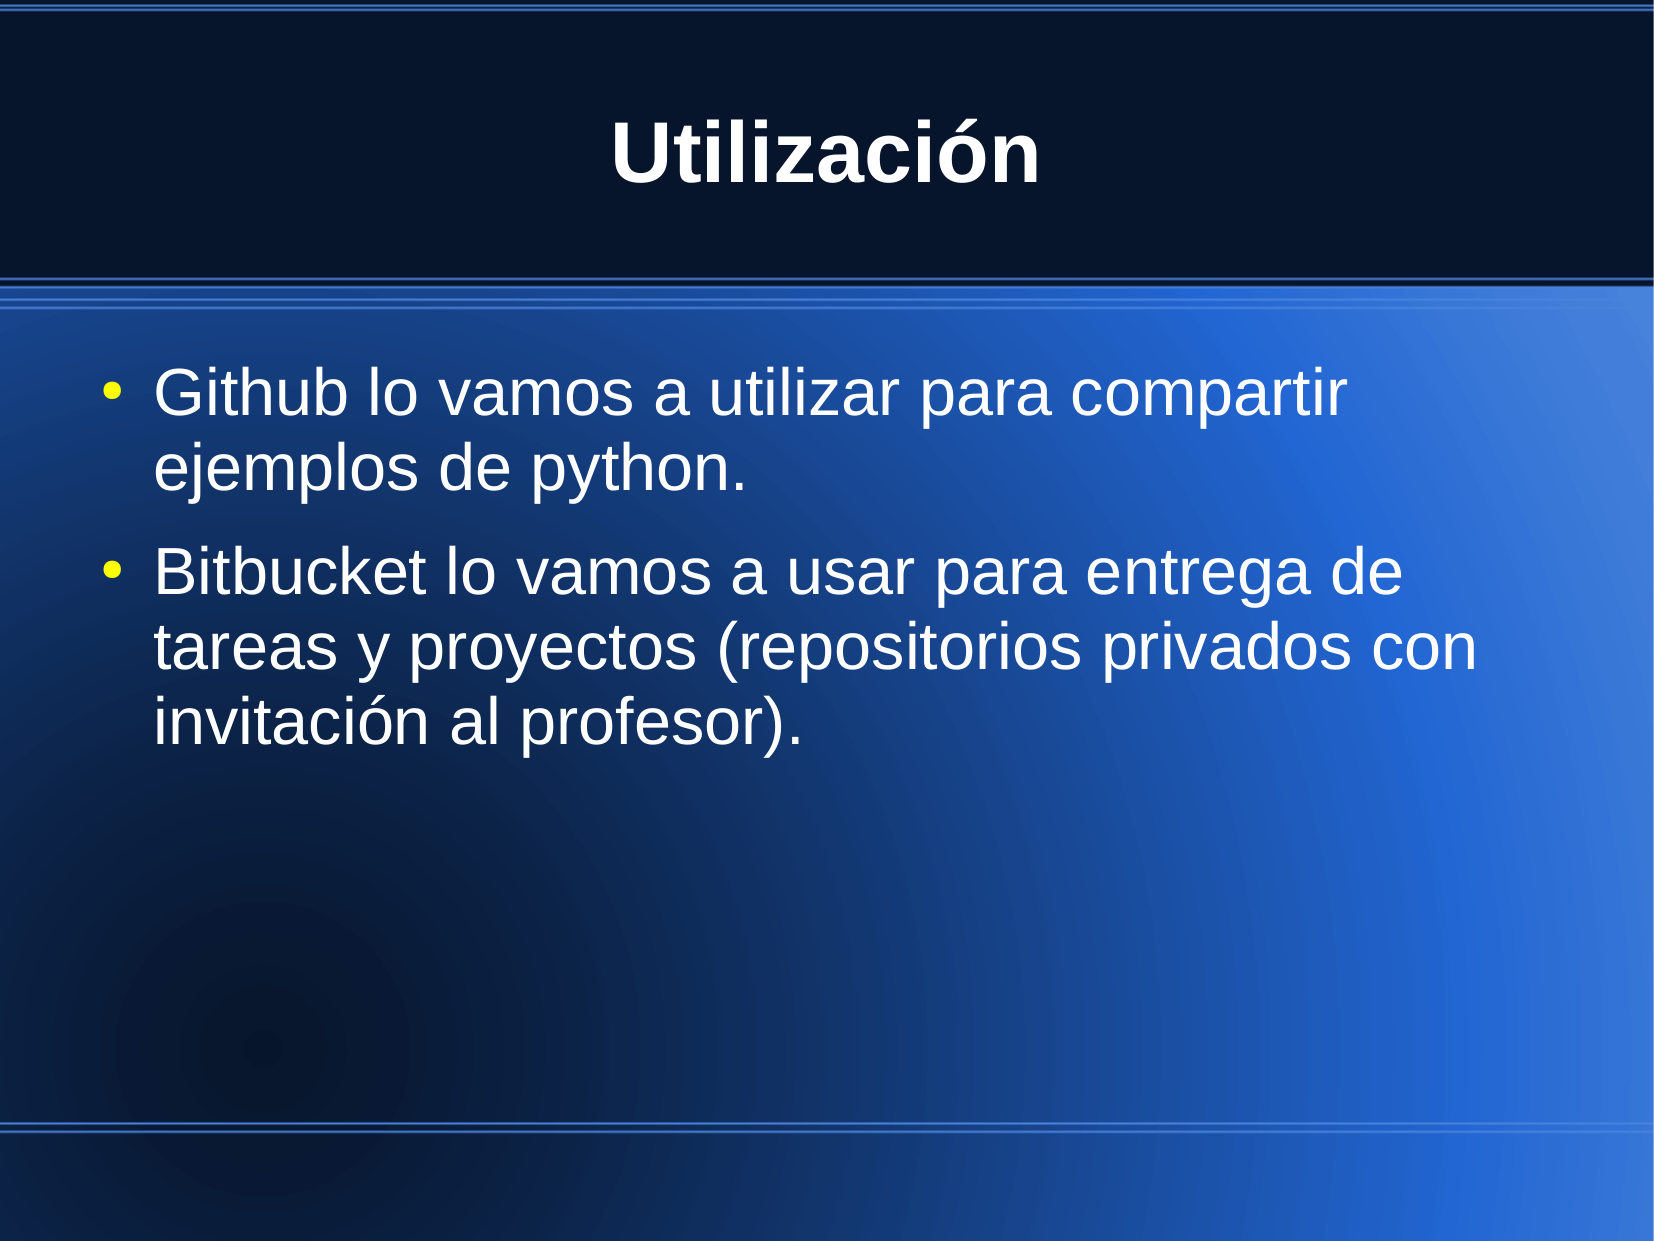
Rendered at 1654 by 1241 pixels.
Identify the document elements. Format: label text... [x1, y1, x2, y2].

list Github lo vamos a utilizar para compartir ejemplos de python. Bitbucket lo vamos a usar para entrega de tareas y proyectos (repositorios privados con invitación al profesor). [82, 355, 1571, 1075]
picture [0, 0, 1654, 1241]
title Utilización [82, 49, 1571, 257]
